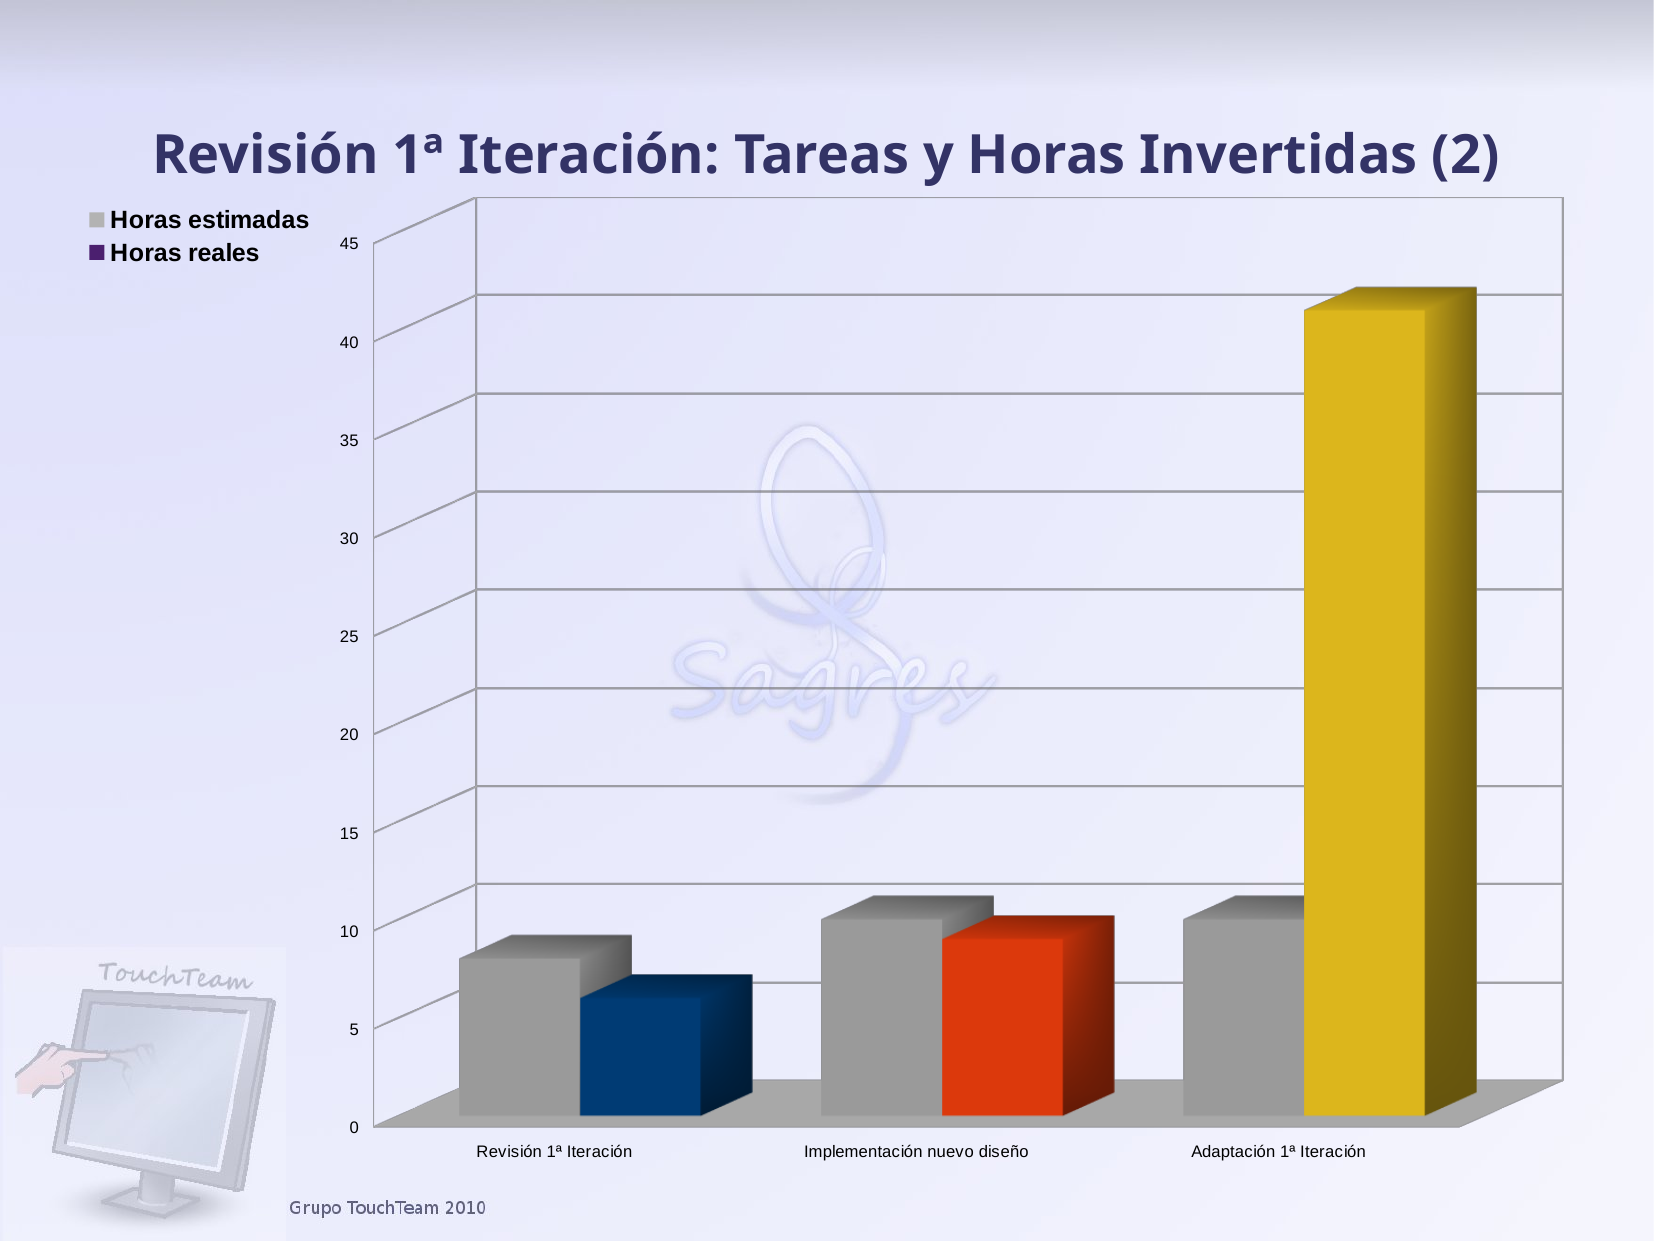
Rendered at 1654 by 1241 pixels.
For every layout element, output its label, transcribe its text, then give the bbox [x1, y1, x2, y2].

picture [0, 0, 1654, 1241]
chart [59, 177, 1595, 1182]
title Revisión 1ª Iteración: Tareas y Horas Invertidas (2) [82, 49, 1571, 177]
